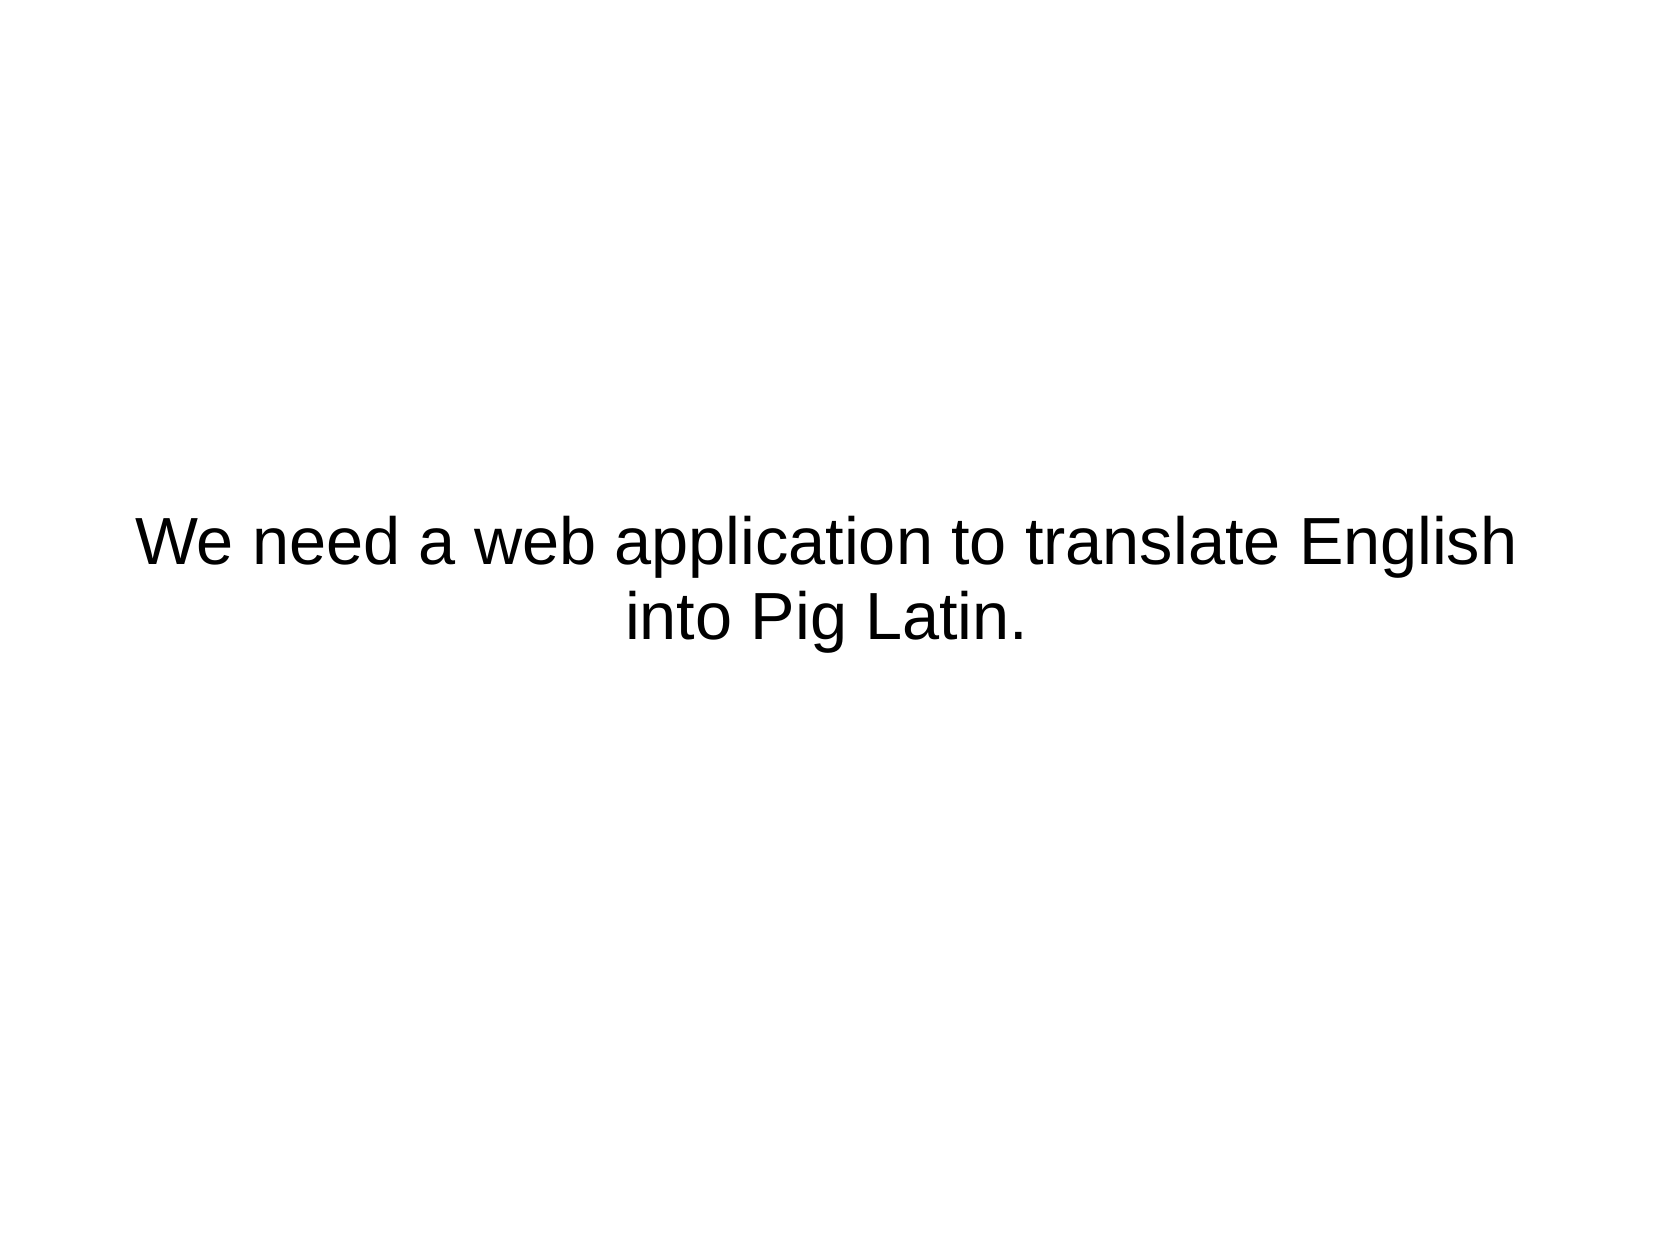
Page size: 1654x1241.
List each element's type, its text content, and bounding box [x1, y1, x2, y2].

subtitle We need a web application to translate English into Pig Latin. [82, 49, 1571, 1109]
